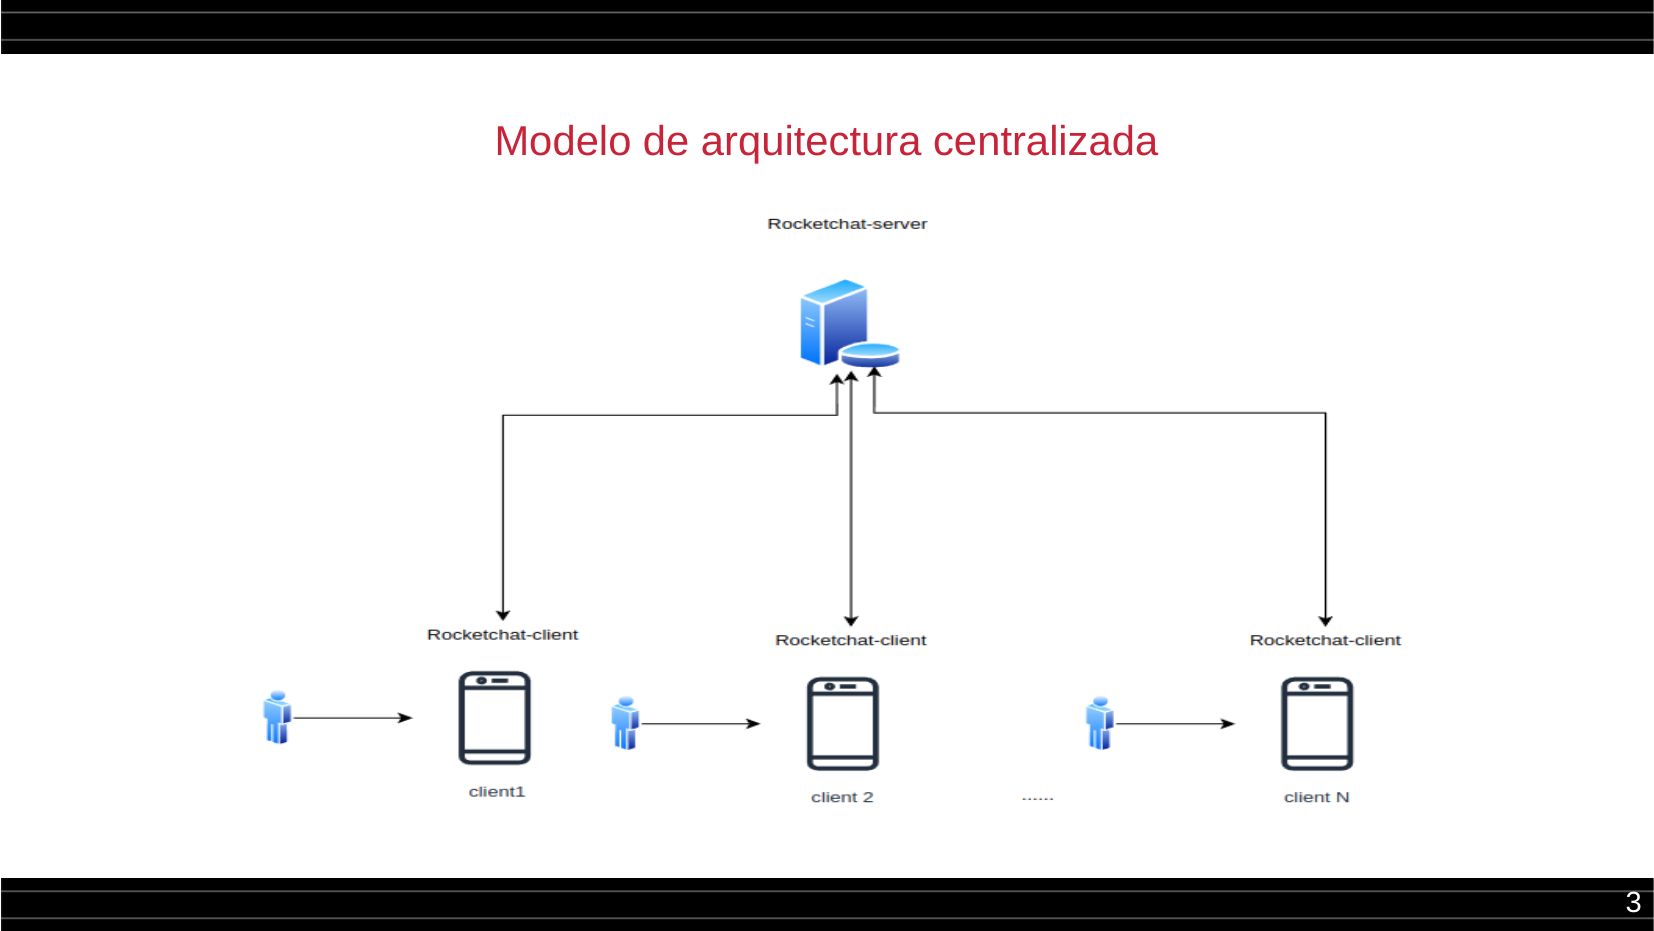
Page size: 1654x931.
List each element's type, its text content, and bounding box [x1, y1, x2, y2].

picture [204, 200, 1461, 839]
picture [1, 0, 1654, 54]
title Modelo de arquitectura centralizada [82, 92, 1571, 189]
picture [1, 878, 1654, 931]
